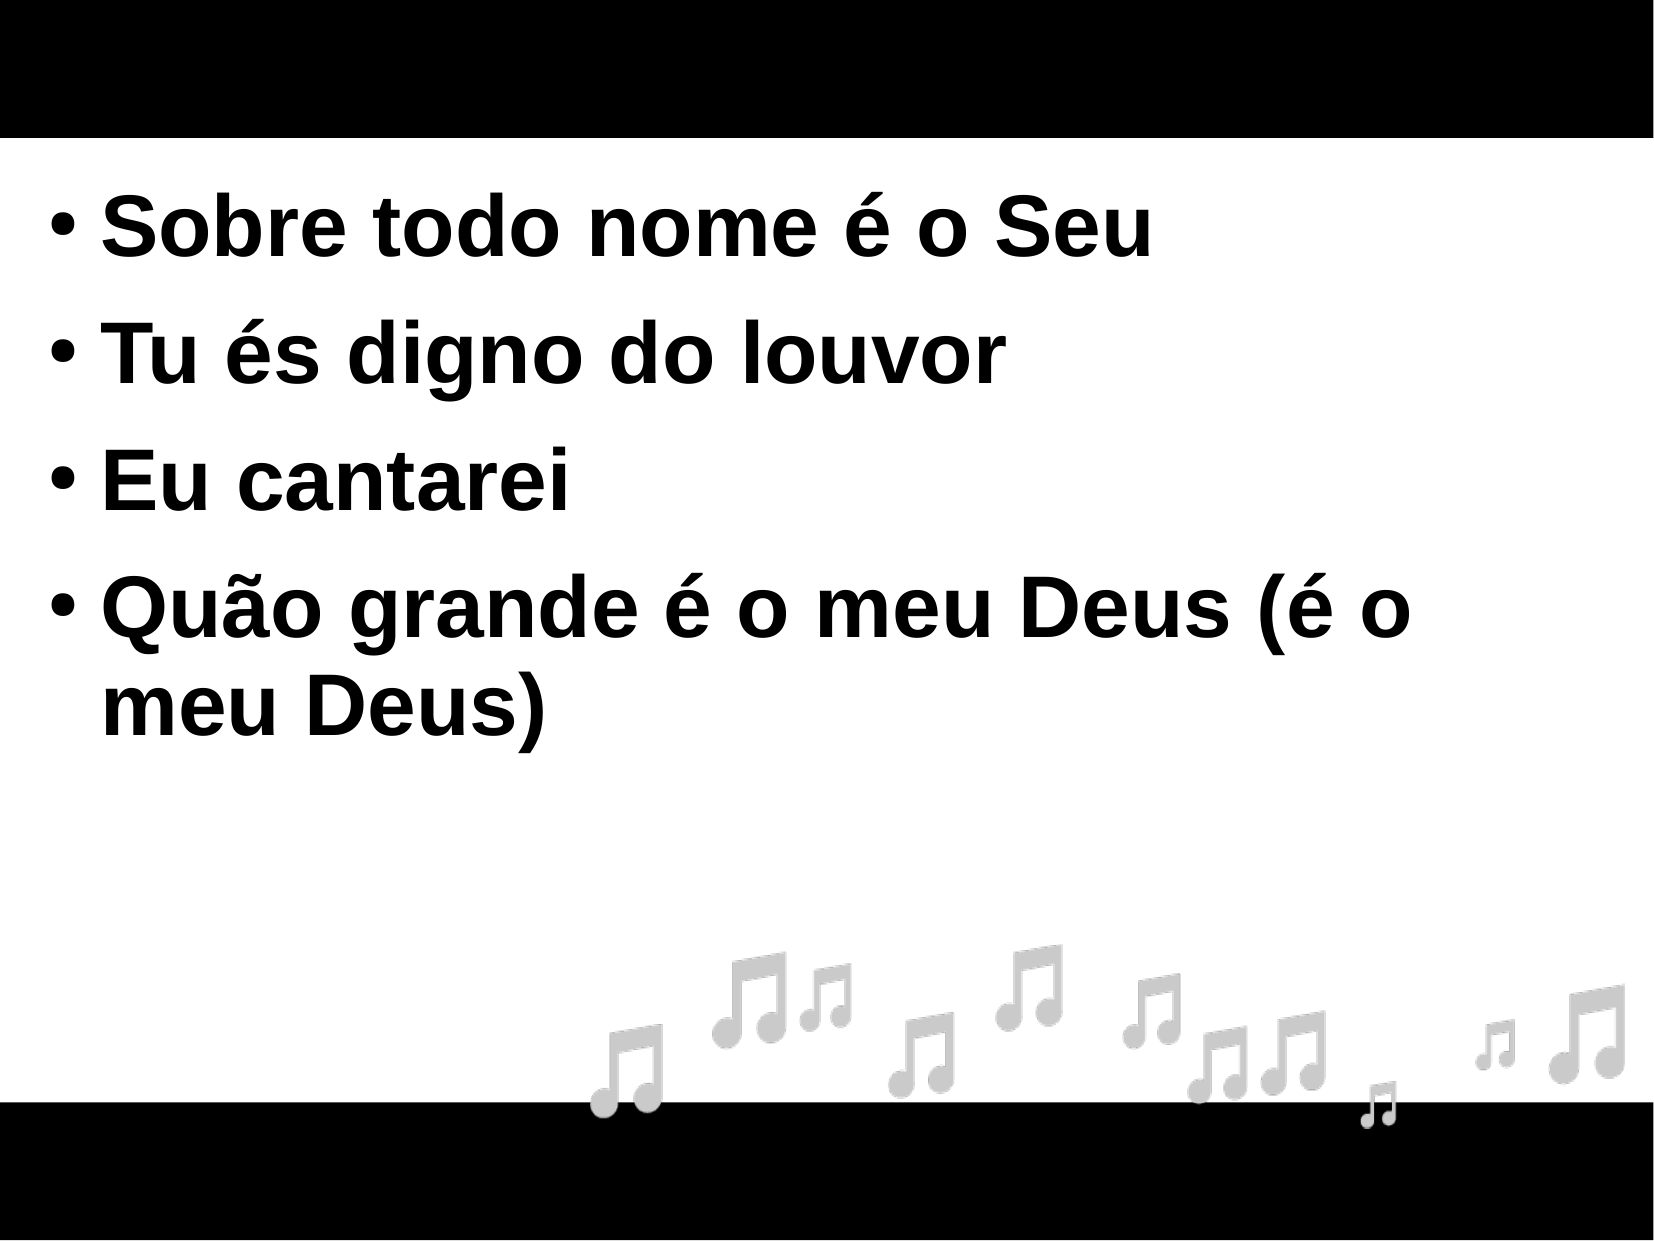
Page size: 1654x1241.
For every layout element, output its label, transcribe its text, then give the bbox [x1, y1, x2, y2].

list Sobre todo nome é o Seu Tu és digno do louvor Eu cantarei Quão grande é o meu Deus (é o meu Deus) [29, 177, 1565, 965]
